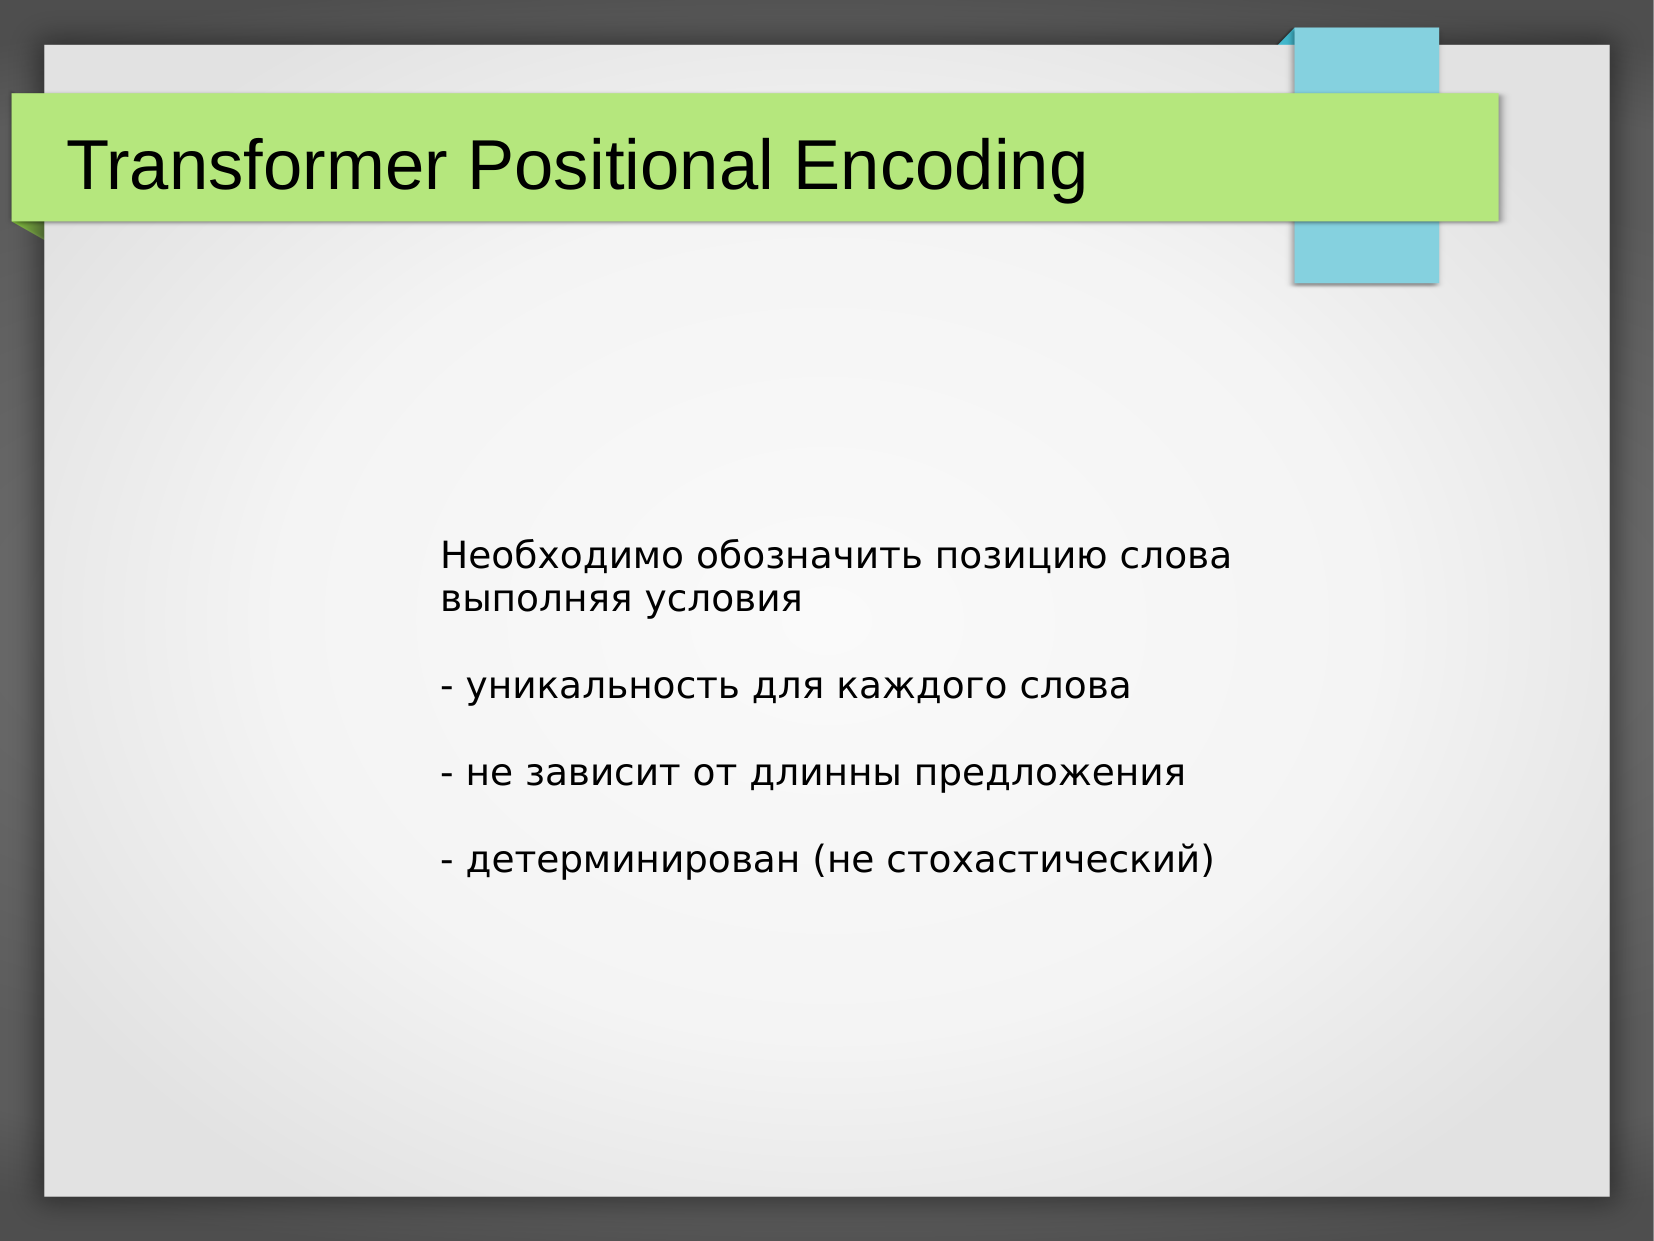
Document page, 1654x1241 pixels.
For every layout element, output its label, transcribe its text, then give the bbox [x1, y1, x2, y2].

title Transformer Positional Encoding [46, 125, 1441, 206]
picture [0, 0, 1654, 1241]
text_box Необходимо обозначить позицию слова выполняя условия - уникальность для каждого слова - не зависит от длинны предложения - детерминирован (не стохастический) [425, 526, 1323, 890]
